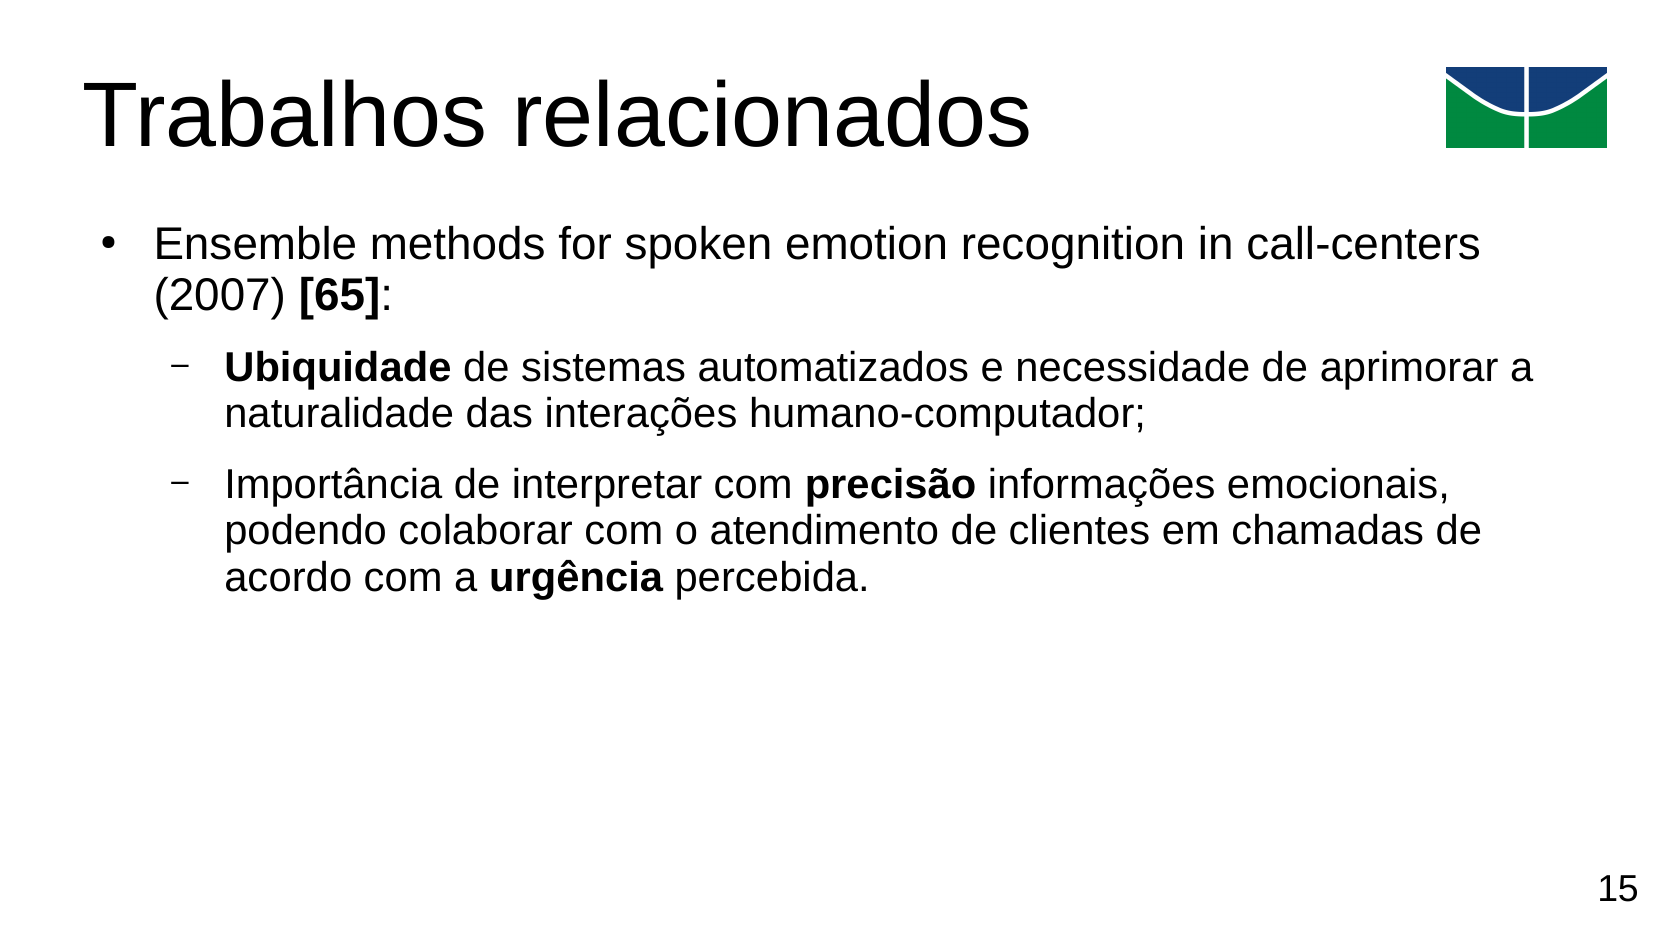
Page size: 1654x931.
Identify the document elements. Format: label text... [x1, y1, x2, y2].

picture [1571, 67, 1607, 148]
list Ensemble methods for spoken emotion recognition in call-centers (2007) [65]: Ubiquidade de sistemas automatizados e necessidade de aprimorar a naturalidade das interações humano-computador; Importância de interpretar com precisão informações emocionais, podendo colaborar com o atendimento de clientes em chamadas de acordo com a urgência percebida. [82, 217, 1571, 758]
title Trabalhos relacionados [82, 37, 1571, 193]
text_box <number> [1024, 860, 1654, 931]
